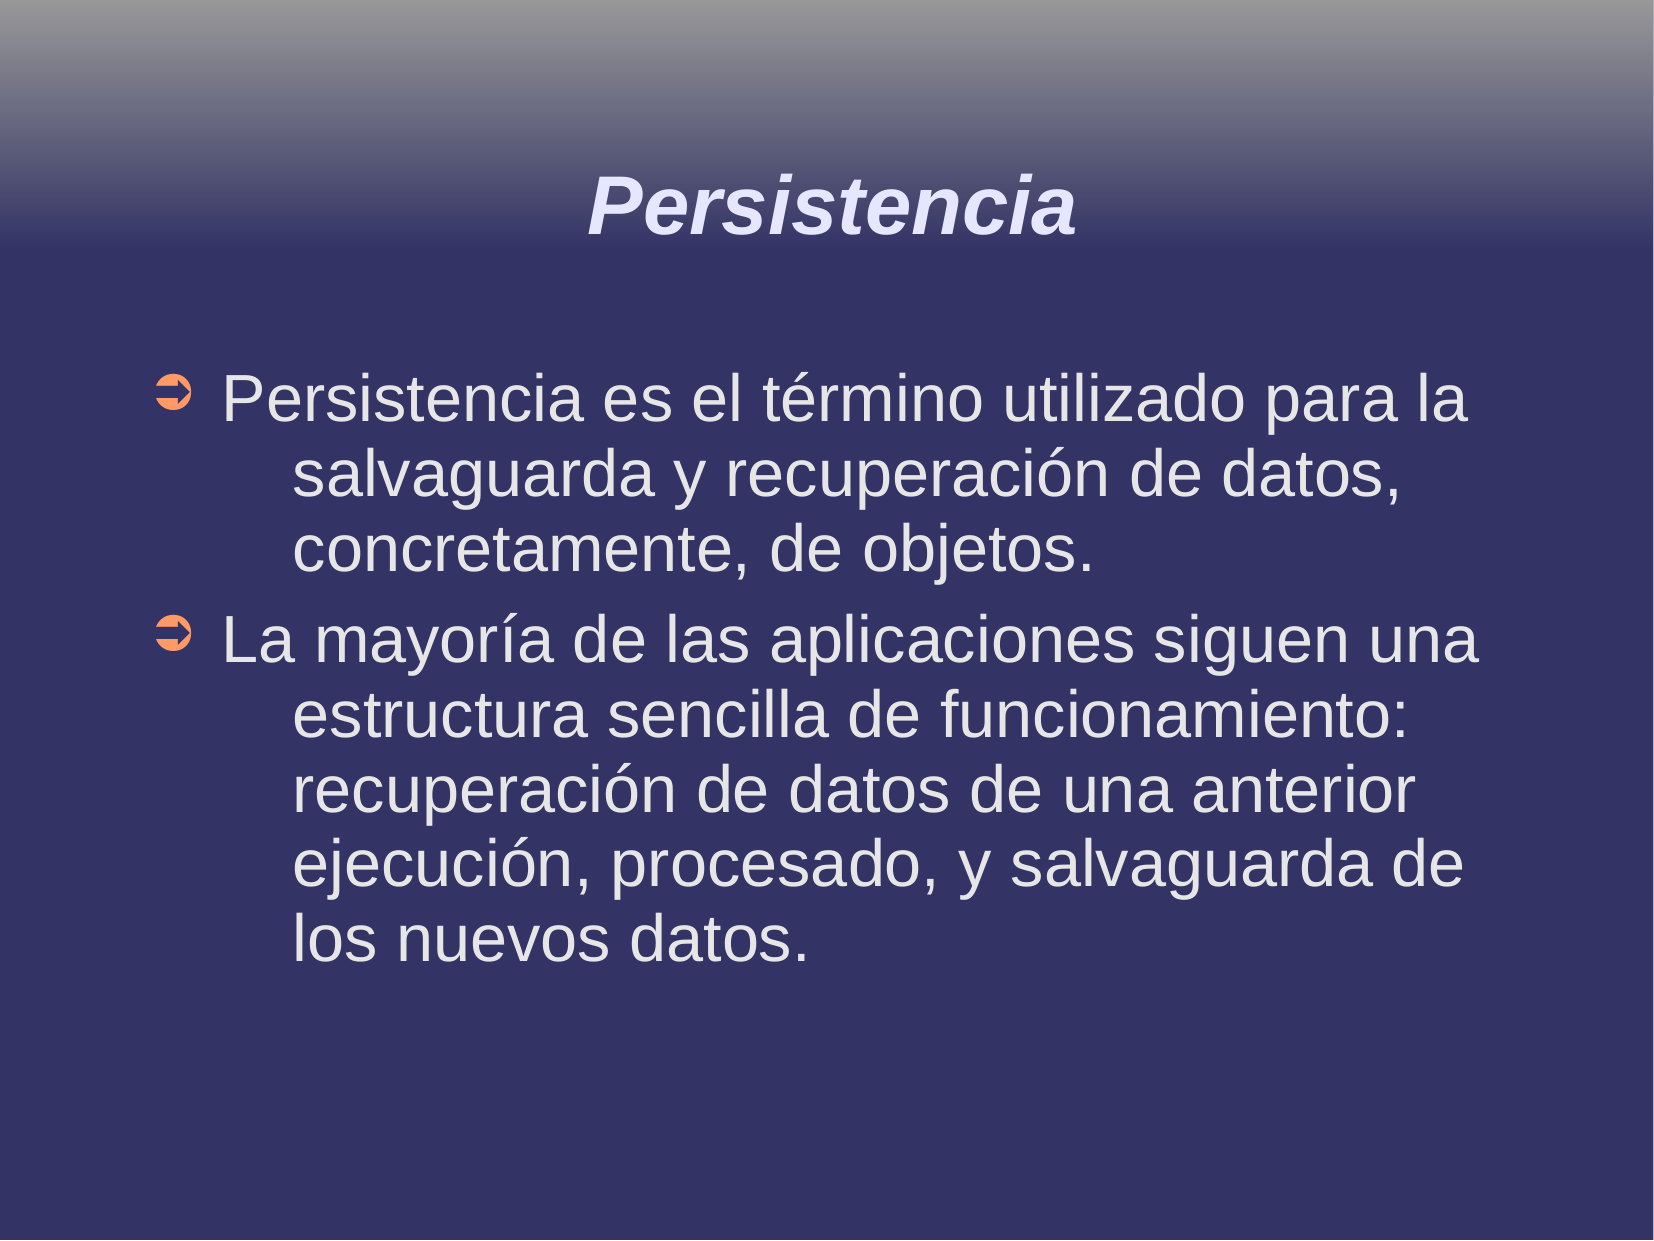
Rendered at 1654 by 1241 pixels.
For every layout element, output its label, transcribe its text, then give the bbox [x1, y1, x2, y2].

list Persistencia es el término utilizado para la salvaguarda y recuperación de datos, concretamente, de objetos. La mayoría de las aplicaciones siguen una estructura sencilla de funcionamiento: recuperación de datos de una anterior ejecución, procesado, y salvaguarda de los nuevos datos. [112, 353, 1559, 1114]
title Persistencia [112, 99, 1554, 312]
